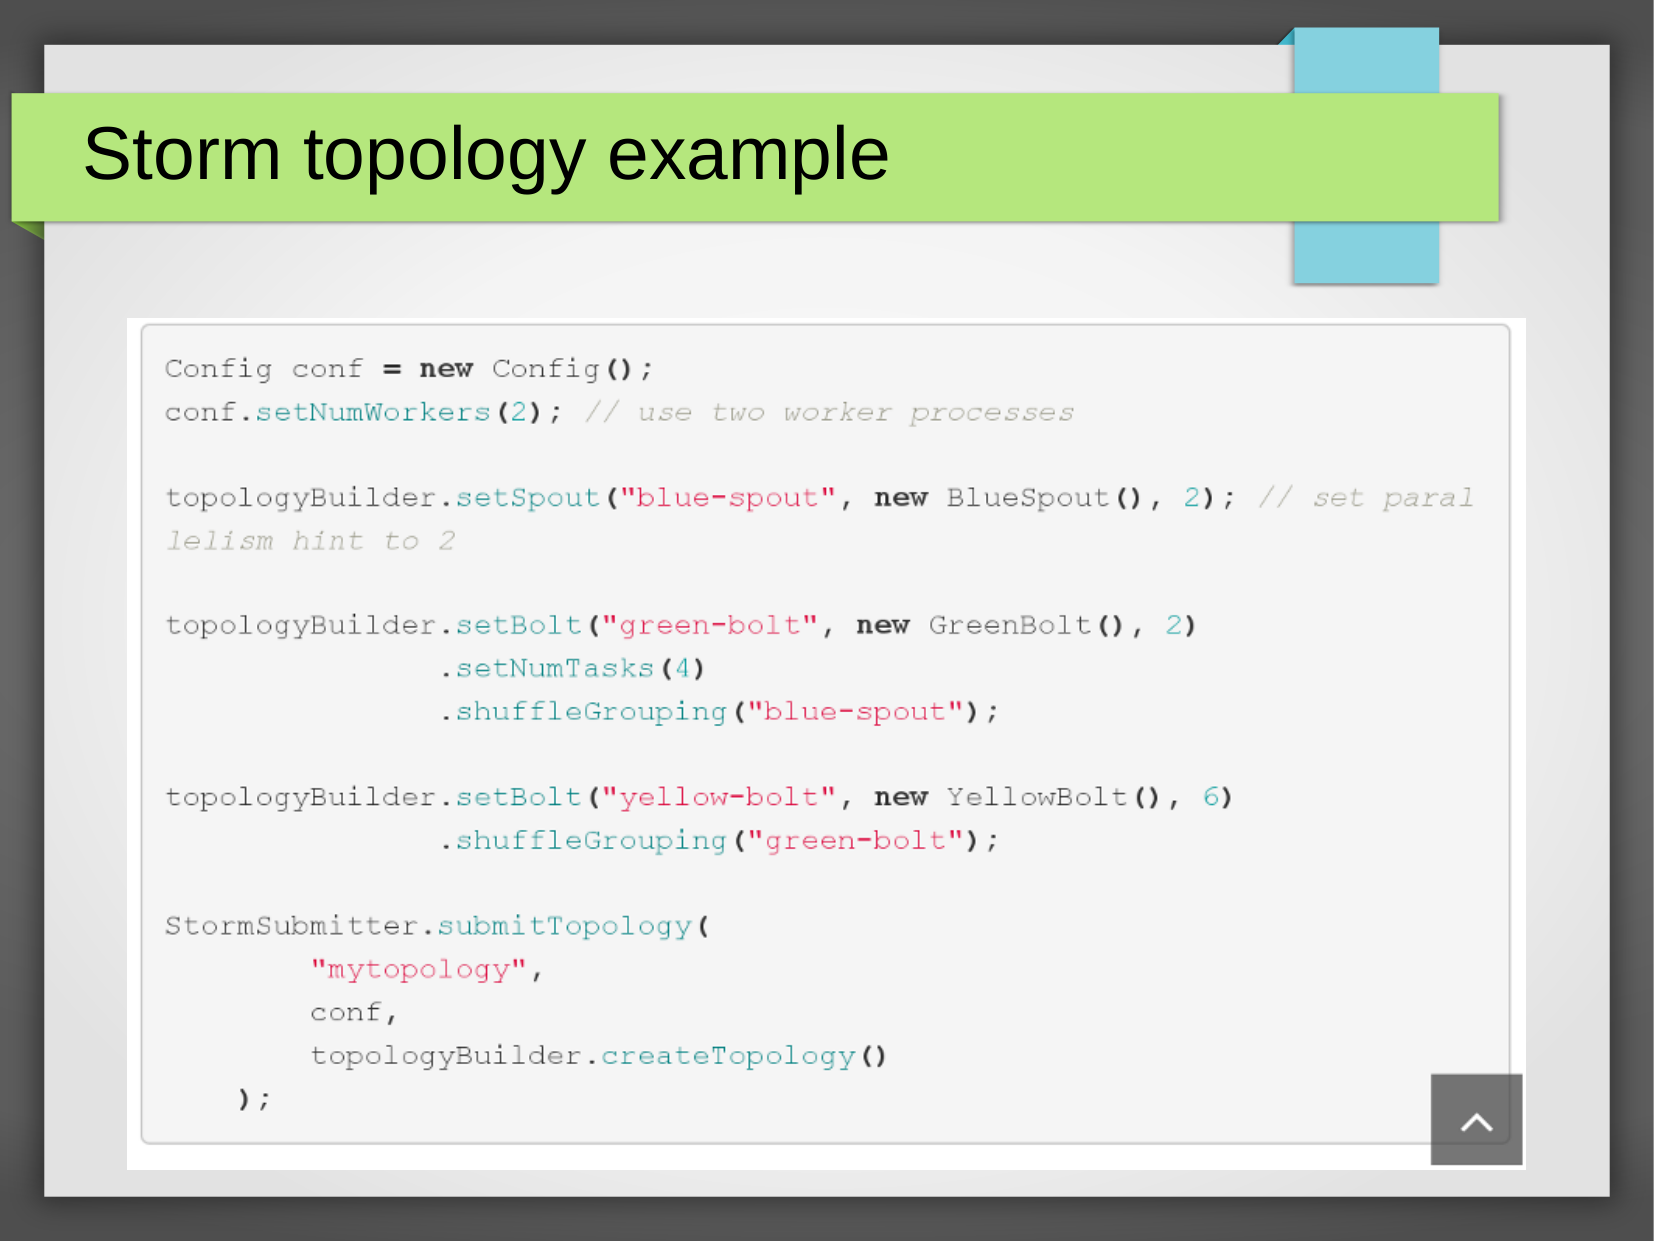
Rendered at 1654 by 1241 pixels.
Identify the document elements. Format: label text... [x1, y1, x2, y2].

title Storm topology example [82, 94, 1264, 213]
picture [0, 0, 1654, 1241]
